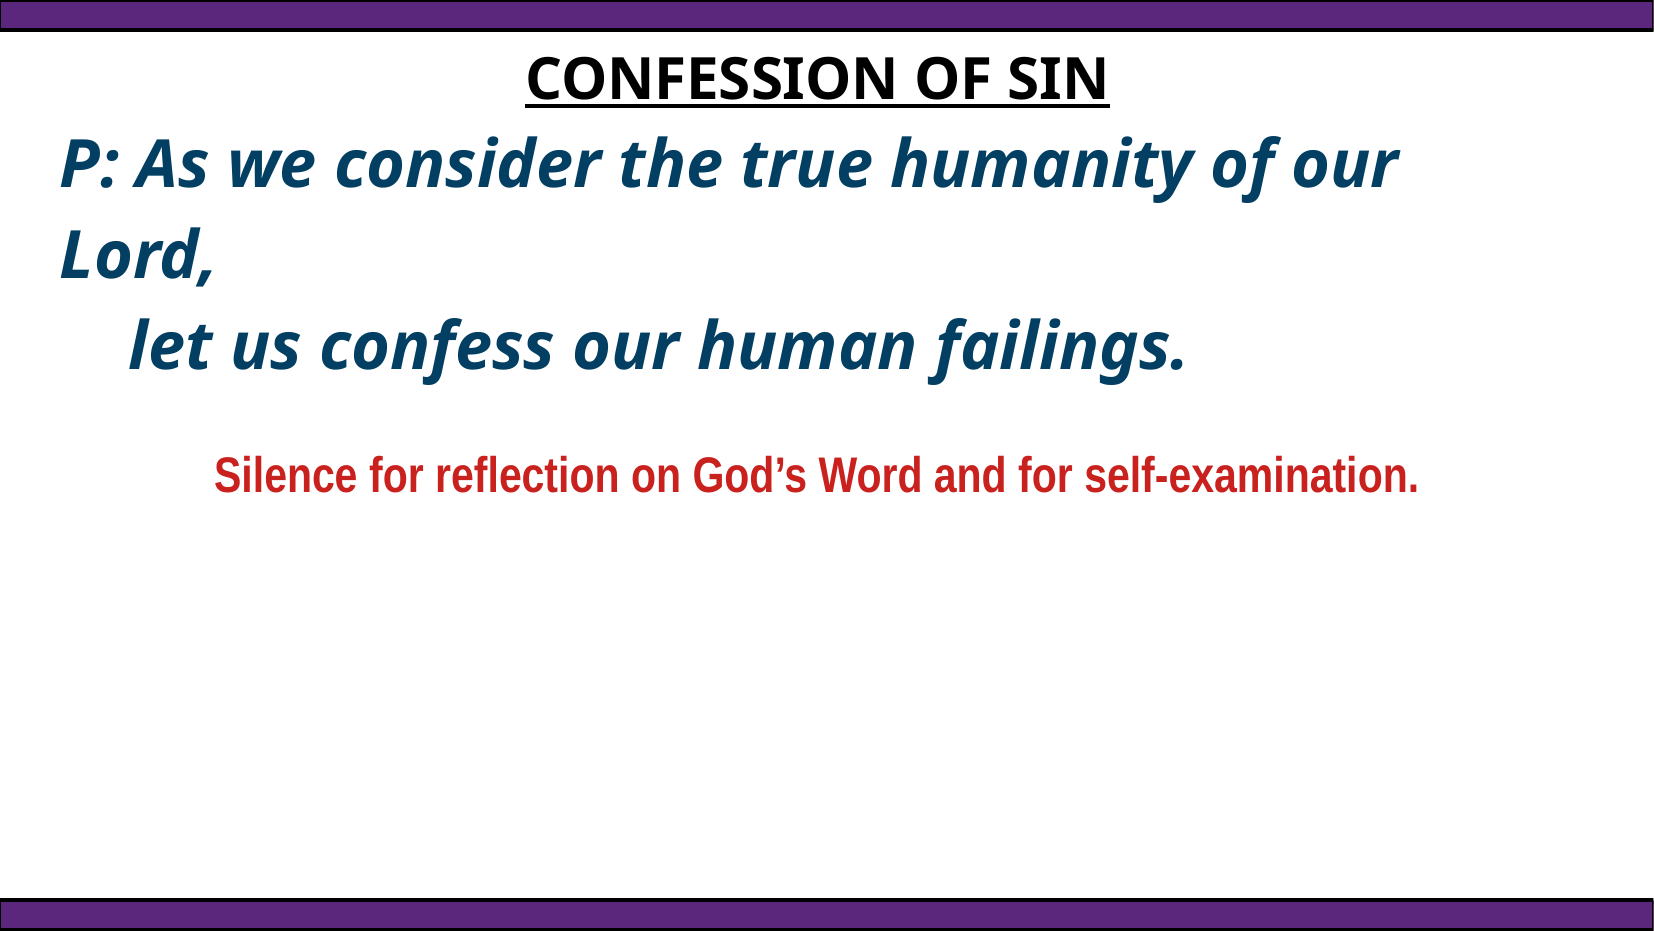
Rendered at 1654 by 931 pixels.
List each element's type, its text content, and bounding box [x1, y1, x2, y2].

picture [0, 31, 1654, 900]
text_box [0, 0, 1654, 31]
text_box [0, 900, 1654, 931]
text_box CONFESSION OF SIN P: As we consider the true humanity of our Lord, let us confess our human failings. Silence for reflection on God’s Word and for self-examination. [45, 30, 1591, 415]
